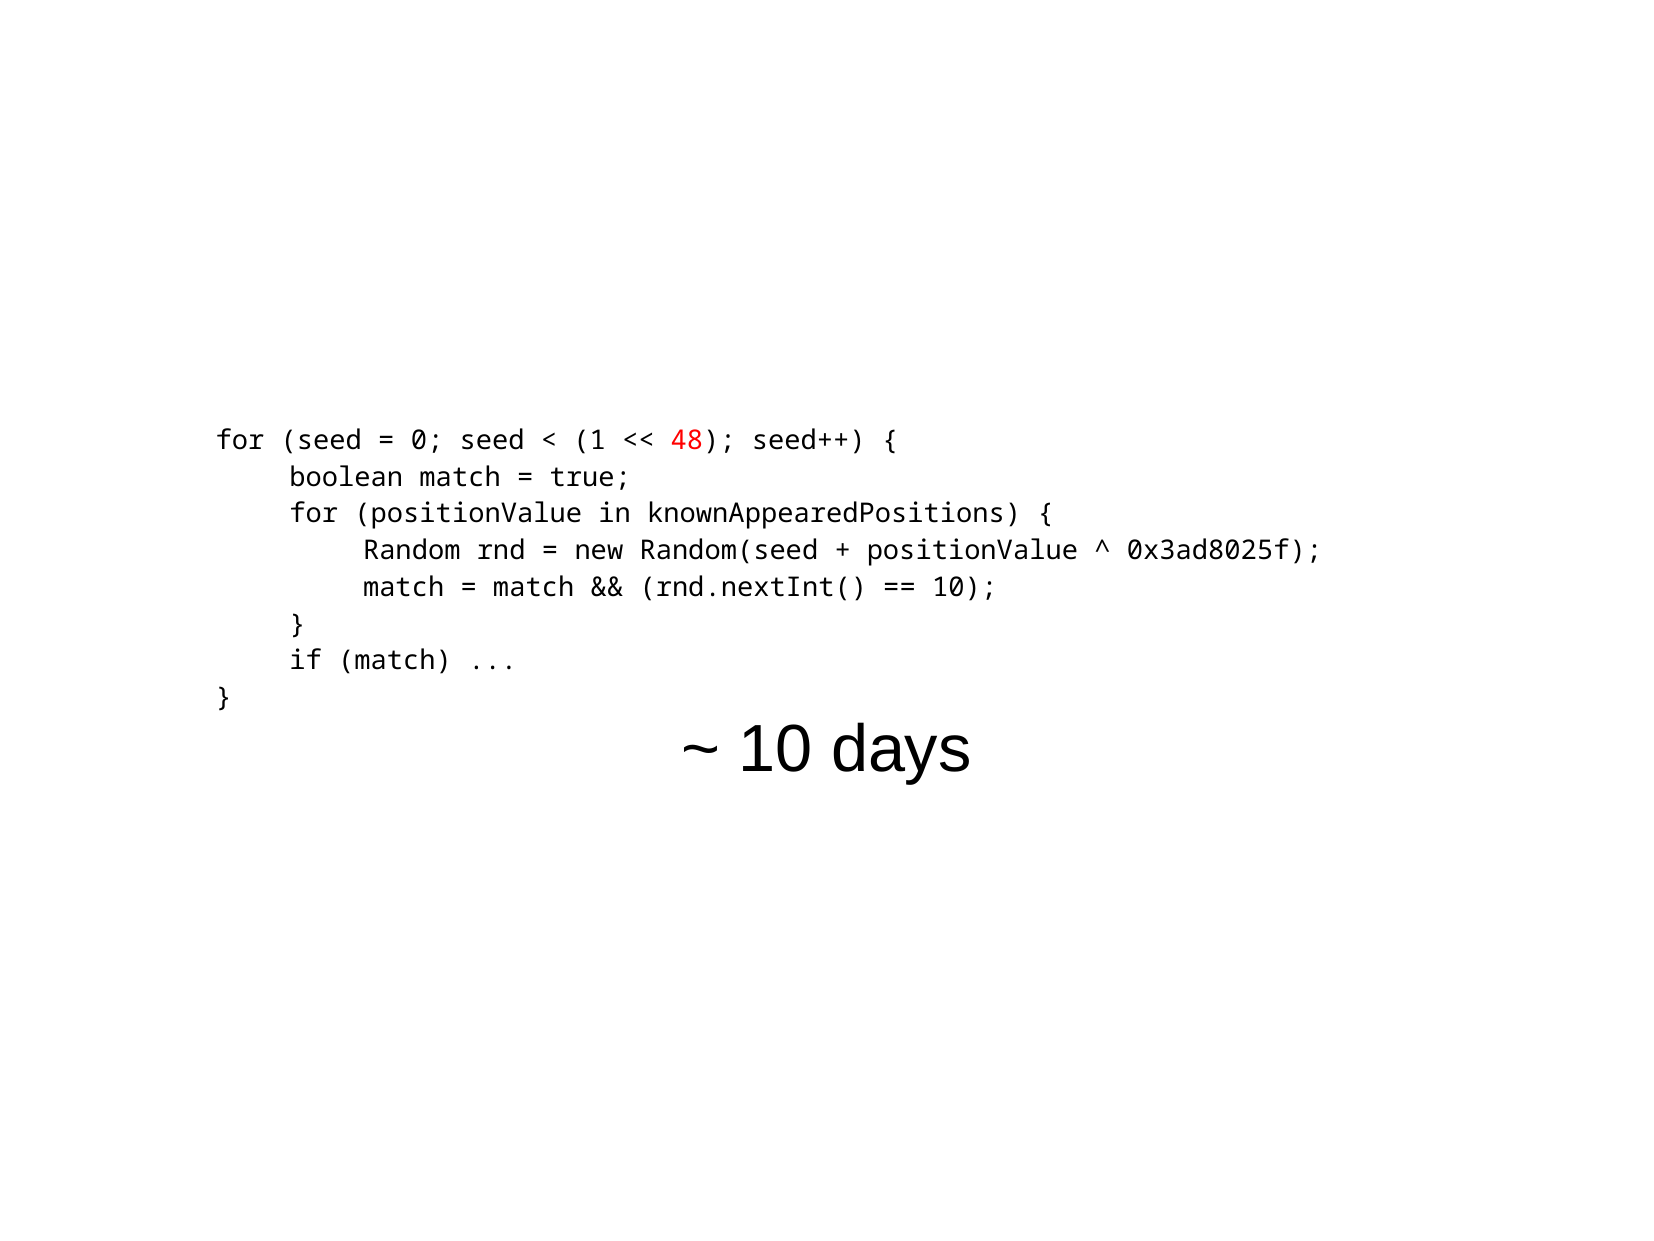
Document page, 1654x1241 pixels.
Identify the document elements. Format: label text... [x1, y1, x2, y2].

text_box for (seed = 0; seed < (1 << 48); seed++) { boolean match = true; for (positionValue in knownAppearedPositions) { Random rnd = new Random(seed + positionValue ^ 0x3ad8025f); match = match && (rnd.nextInt() == 10); } if (match) ... } [200, 413, 1439, 679]
subtitle ~ 10 days [82, 578, 1571, 845]
